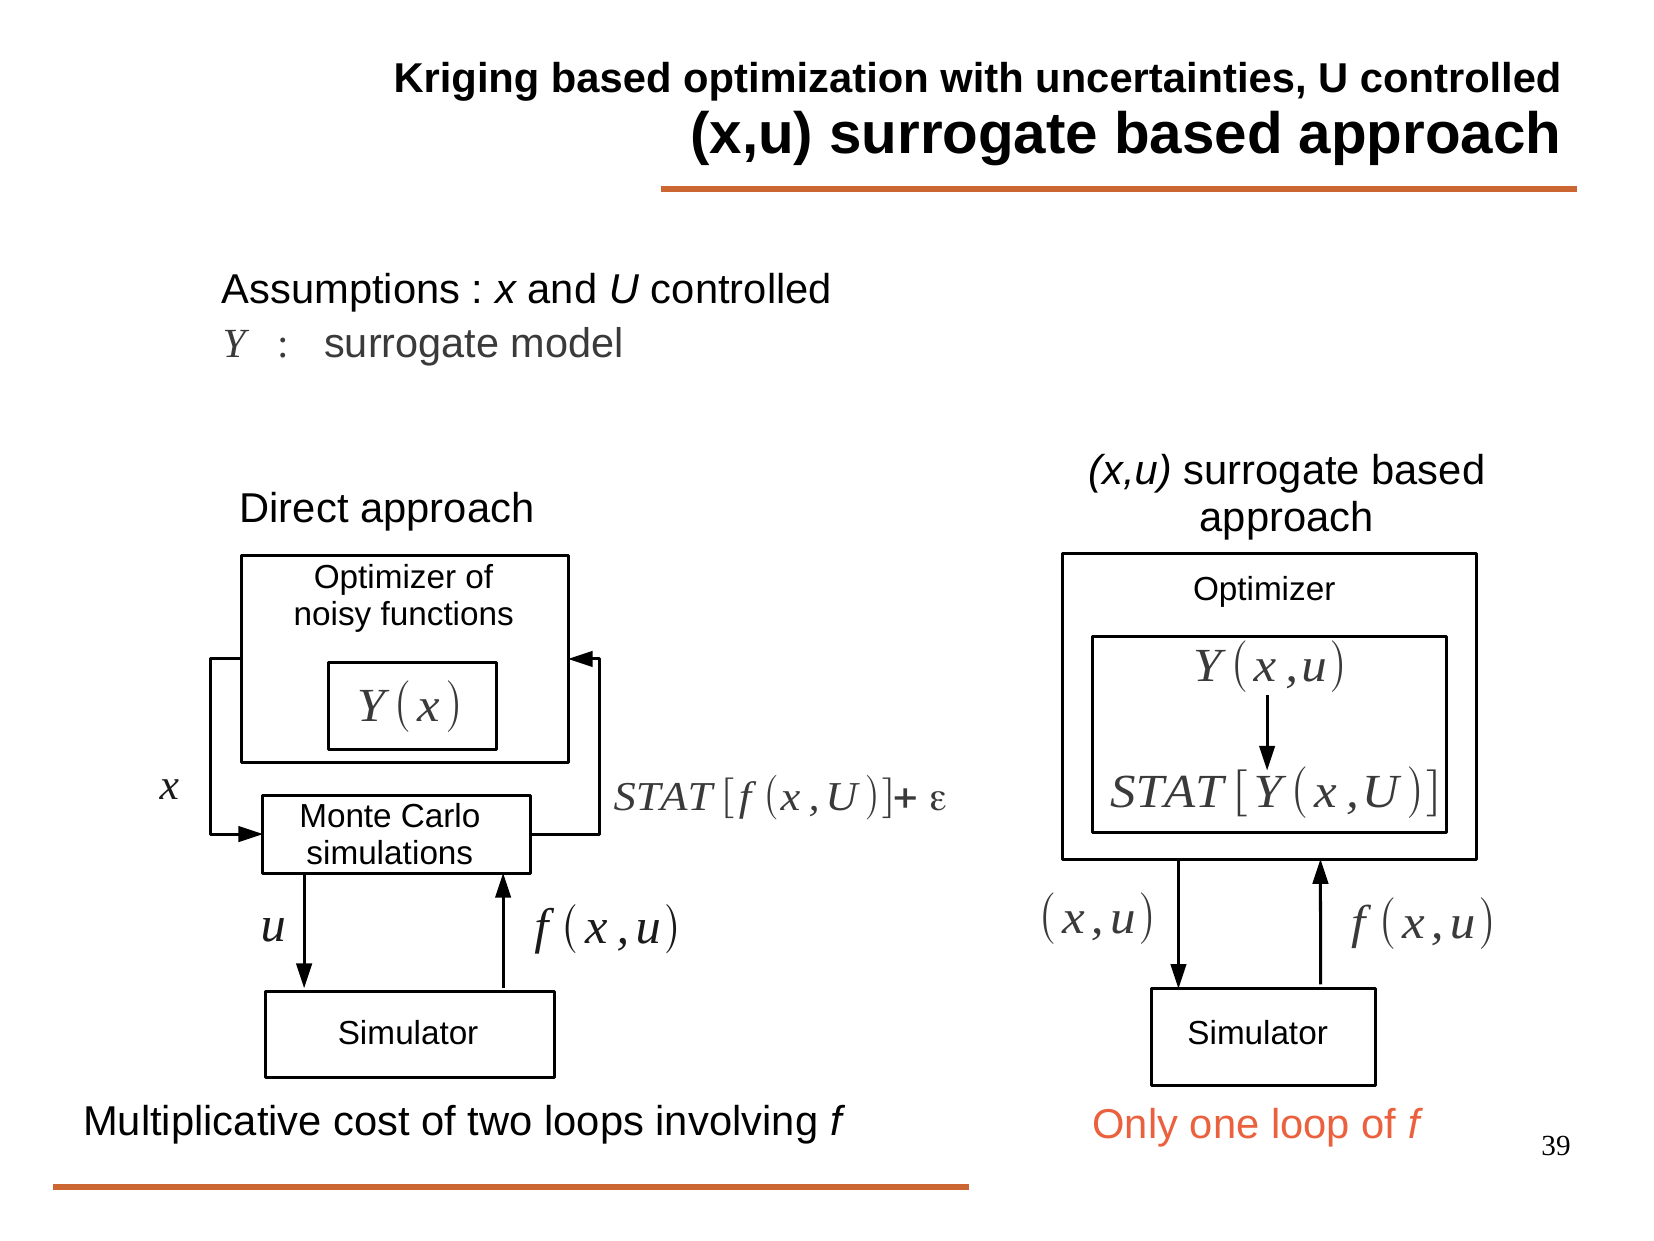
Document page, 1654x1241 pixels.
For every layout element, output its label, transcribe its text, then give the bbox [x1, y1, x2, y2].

chart [1026, 889, 1168, 947]
text_box (x,u) surrogate based approach [1061, 439, 1512, 548]
chart [1338, 893, 1508, 951]
text_box Monte Carlo simulations [286, 797, 523, 872]
text_box Direct approach [224, 477, 675, 540]
chart [1097, 763, 1445, 821]
chart [602, 771, 959, 821]
chart [1448, 763, 1452, 821]
text_box Assumptions : x and U controlled [206, 258, 1536, 320]
chart [216, 319, 631, 367]
text_box Optimizer [1169, 563, 1360, 621]
chart [145, 761, 189, 810]
text_box Only one loop of f [1077, 1093, 1453, 1155]
text_box Multiplicative cost of two loops involving f [68, 1090, 880, 1152]
chart [521, 899, 691, 957]
text_box Optimizer of noisy functions [270, 551, 537, 641]
text_box Kriging based optimization with uncertainties, U controlled (x,u) surrogate based approach [218, 47, 1577, 174]
chart [248, 897, 298, 954]
chart [1180, 638, 1361, 694]
text_box Simulator [326, 1010, 514, 1057]
chart [344, 677, 474, 735]
text_box Monte Carlo simulations [306, 875, 502, 881]
text_box Simulator [1175, 1010, 1364, 1057]
